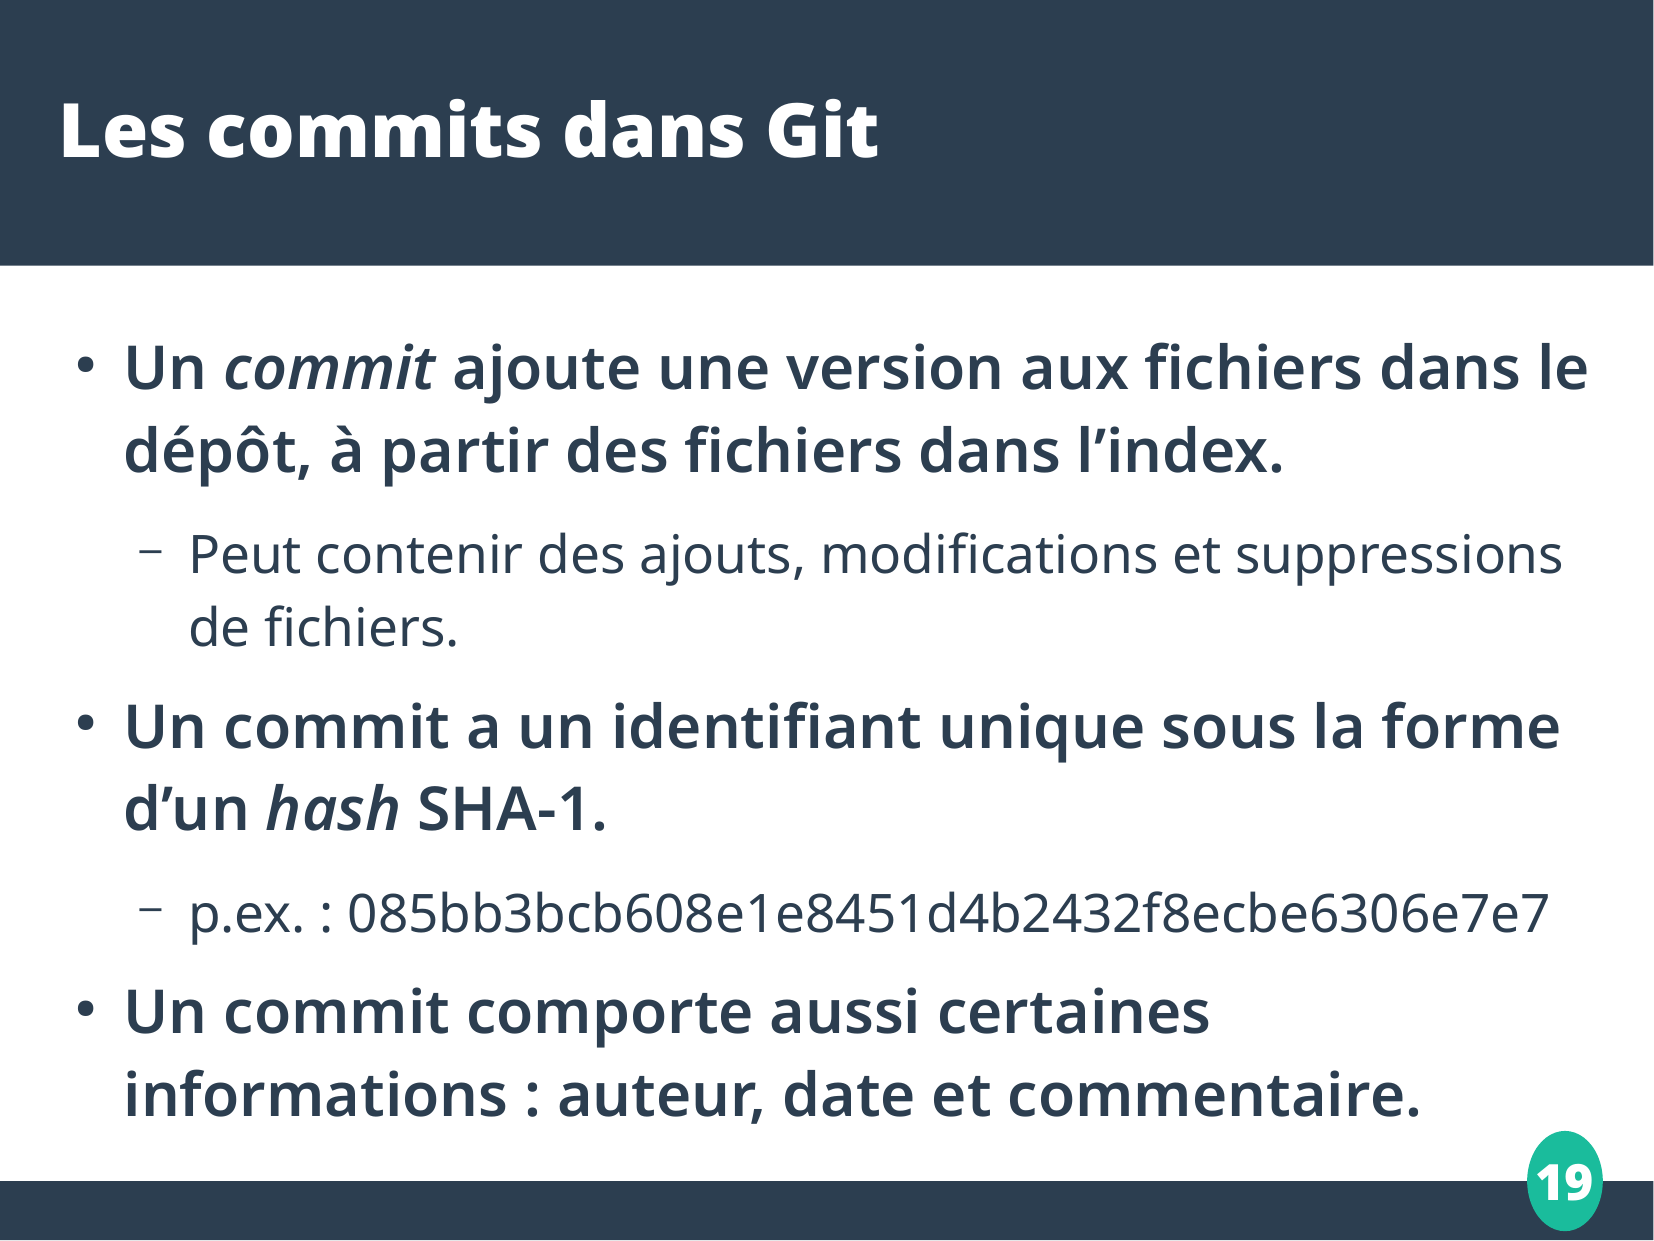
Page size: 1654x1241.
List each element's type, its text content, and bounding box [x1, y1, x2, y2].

list Un commit ajoute une version aux fichiers dans le dépôt, à partir des fichiers dans l’index. Peut contenir des ajouts, modifications et suppressions de fichiers. Un commit a un identifiant unique sous la forme d’un hash SHA-1. p.ex. : 085bb3bcb608e1e8451d4b2432f8ecbe6306e7e7 Un commit comporte aussi certaines informations : auteur, date et commentaire. [59, 324, 1595, 1152]
title Les commits dans Git [59, 49, 1595, 207]
